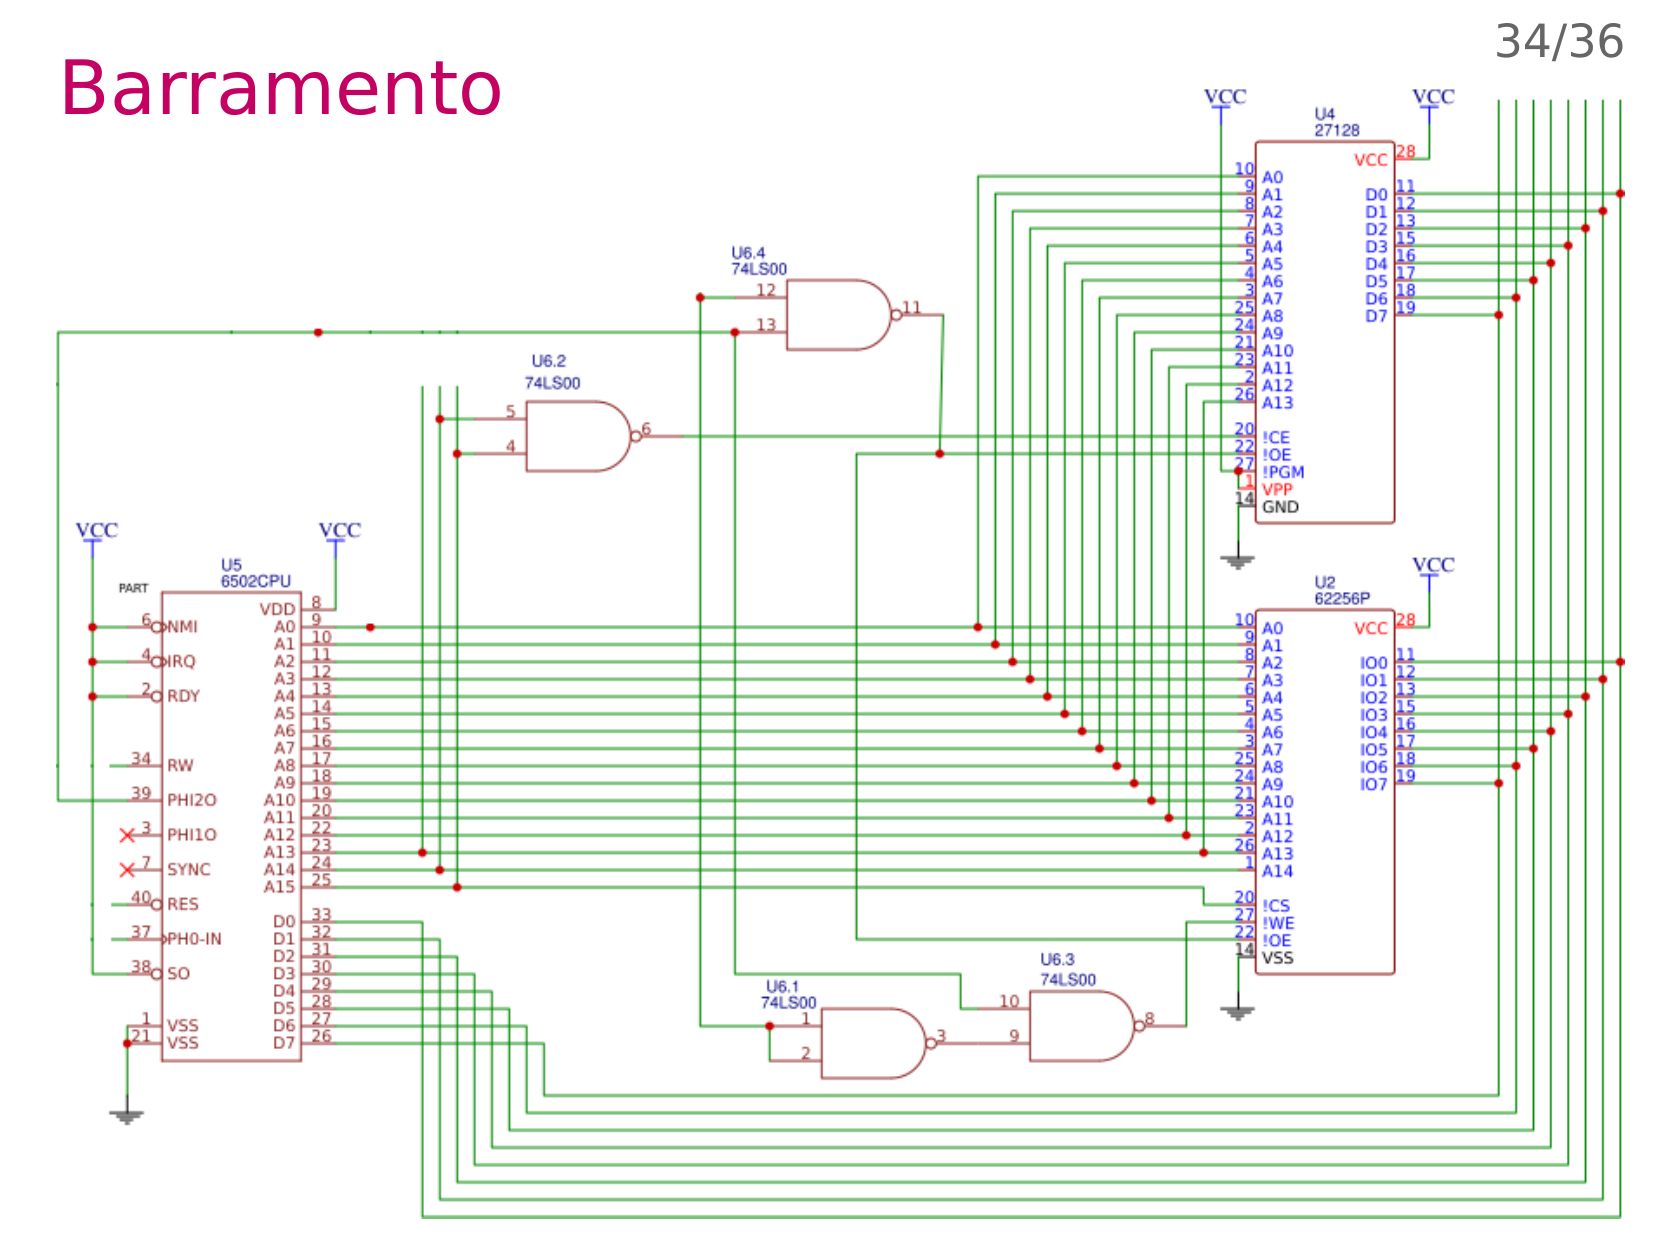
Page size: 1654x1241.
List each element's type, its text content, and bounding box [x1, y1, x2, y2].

picture [56, 88, 1625, 1219]
title Barramento [59, 29, 1625, 148]
